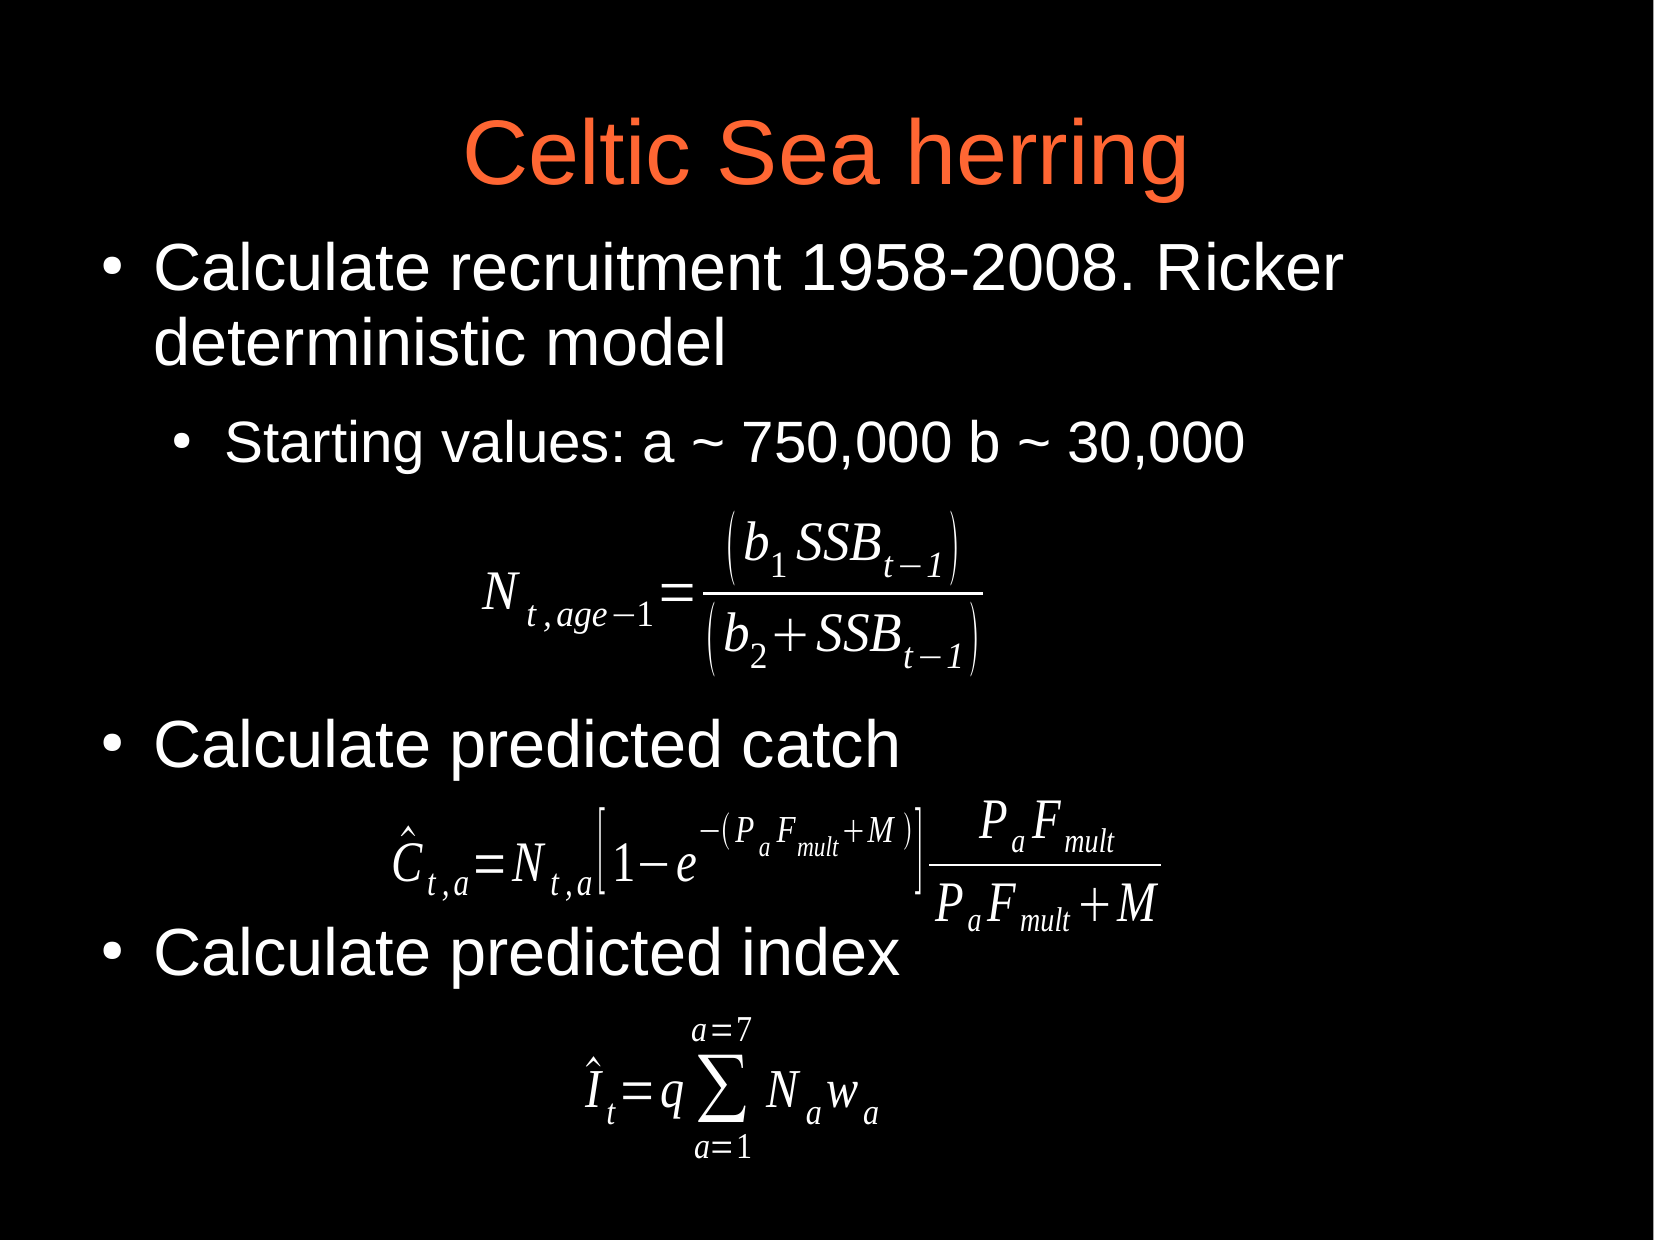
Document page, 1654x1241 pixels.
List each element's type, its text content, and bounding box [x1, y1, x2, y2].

chart [380, 788, 1181, 941]
list Calculate recruitment 1958-2008. Ricker deterministic model Starting values: a ~ 750,000 b ~ 30,000 Calculate predicted catch Calculate predicted index [82, 230, 1571, 1074]
title Celtic Sea herring [82, 49, 1571, 230]
chart [466, 507, 1004, 679]
chart [570, 1011, 896, 1167]
